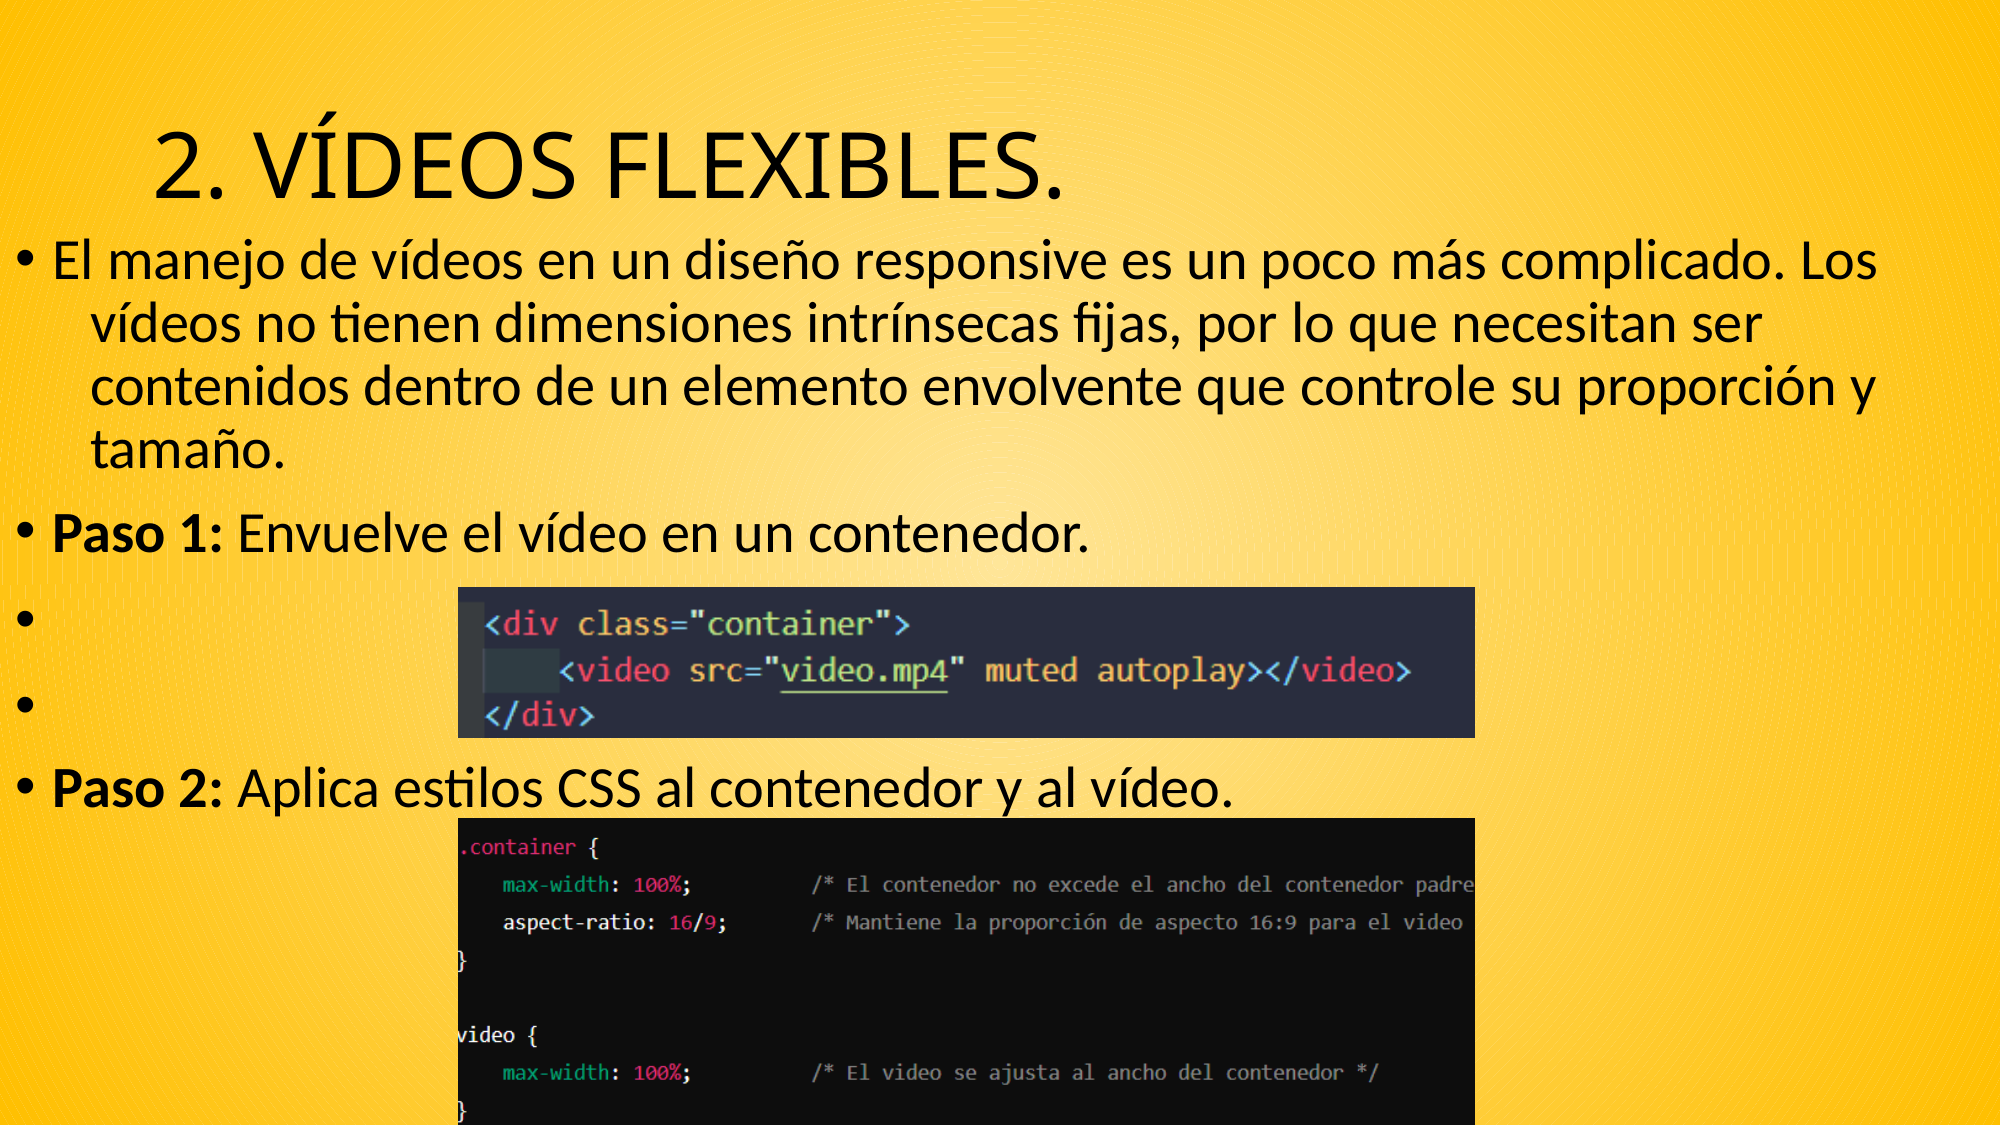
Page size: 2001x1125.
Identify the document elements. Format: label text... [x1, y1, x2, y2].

title 2. VÍDEOS FLEXIBLES. [137, 59, 1863, 222]
picture [458, 587, 1475, 738]
list El manejo de vídeos en un diseño responsive es un poco más complicado. Los vídeos no tienen dimensiones intrínsecas fijas, por lo que necesitan ser contenidos dentro de un elemento envolvente que controle su proporción y tamaño. Paso 1: Envuelve el vídeo en un contenedor. Paso 2: Aplica estilos CSS al contenedor y al vídeo. [0, 222, 2000, 1125]
picture [458, 818, 1475, 1125]
